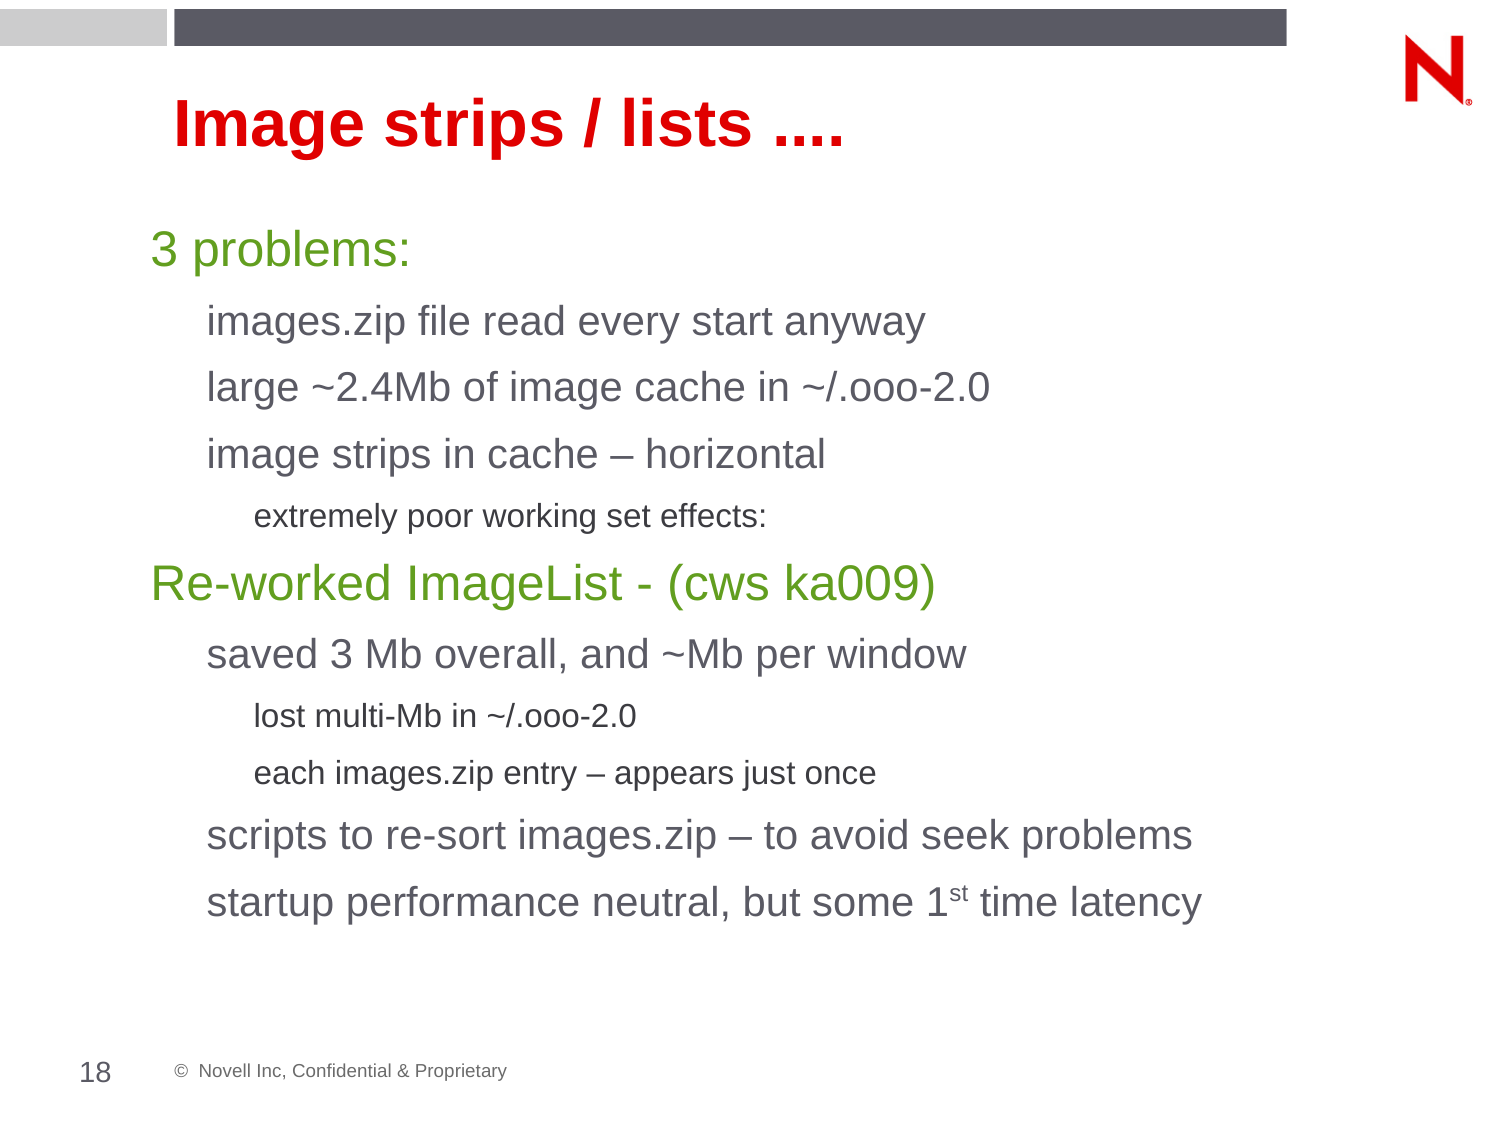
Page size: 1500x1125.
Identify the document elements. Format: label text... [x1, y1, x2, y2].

title Image strips / lists .... [173, 41, 1395, 205]
list 3 problems: images.zip file read every start anyway large ~2.4Mb of image cache in ~/.ooo-2.0 image strips in cache – horizontal extremely poor working set effects: Re-worked ImageList - (cws ka009) saved 3 Mb overall, and ~Mb per window lost multi-Mb in ~/.ooo-2.0 each images.zip entry – appears just once scripts to re-sort images.zip – to avoid seek problems startup performance neutral, but some 1st time latency [150, 218, 1391, 950]
picture [1403, 32, 1473, 107]
